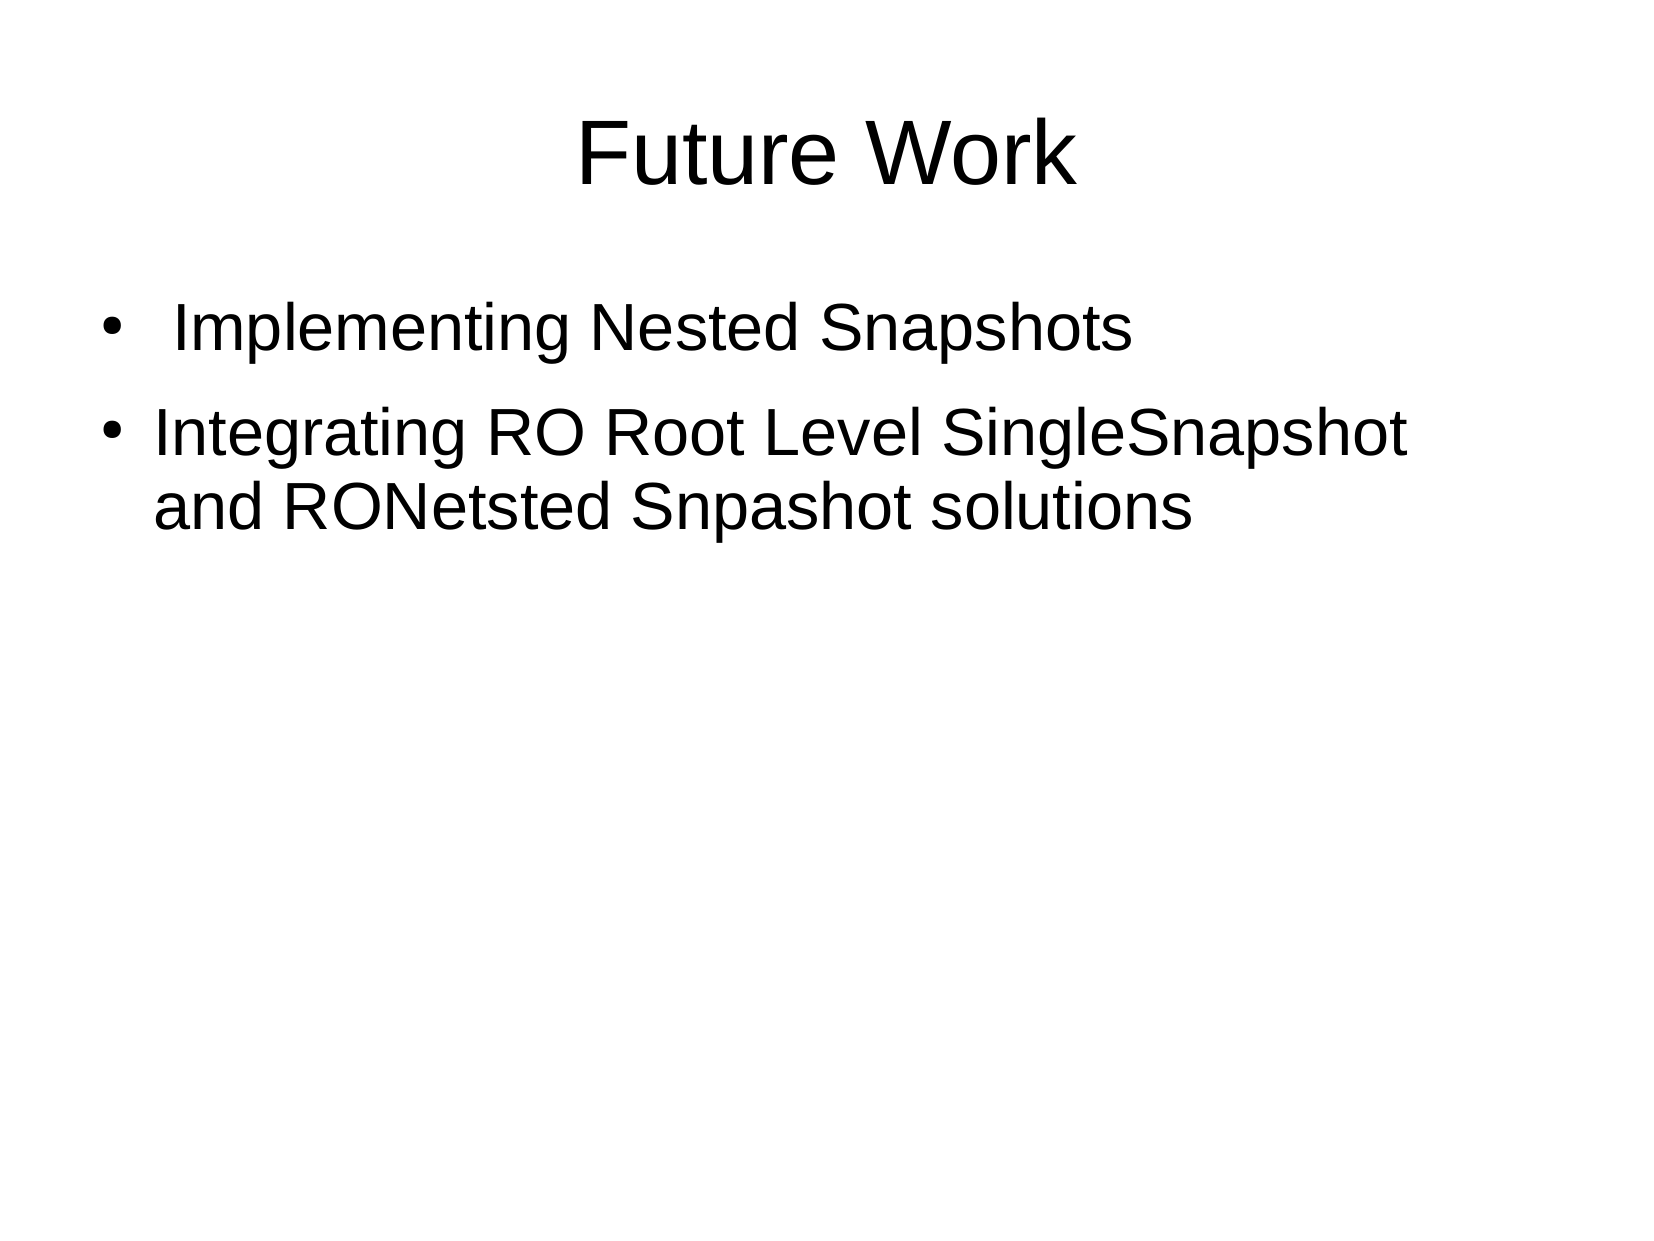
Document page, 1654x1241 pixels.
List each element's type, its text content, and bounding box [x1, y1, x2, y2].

list Implementing Nested Snapshots Integrating RO Root Level SingleSnapshot and RONetsted Snpashot solutions [82, 290, 1538, 1010]
title Future Work [82, 49, 1571, 257]
